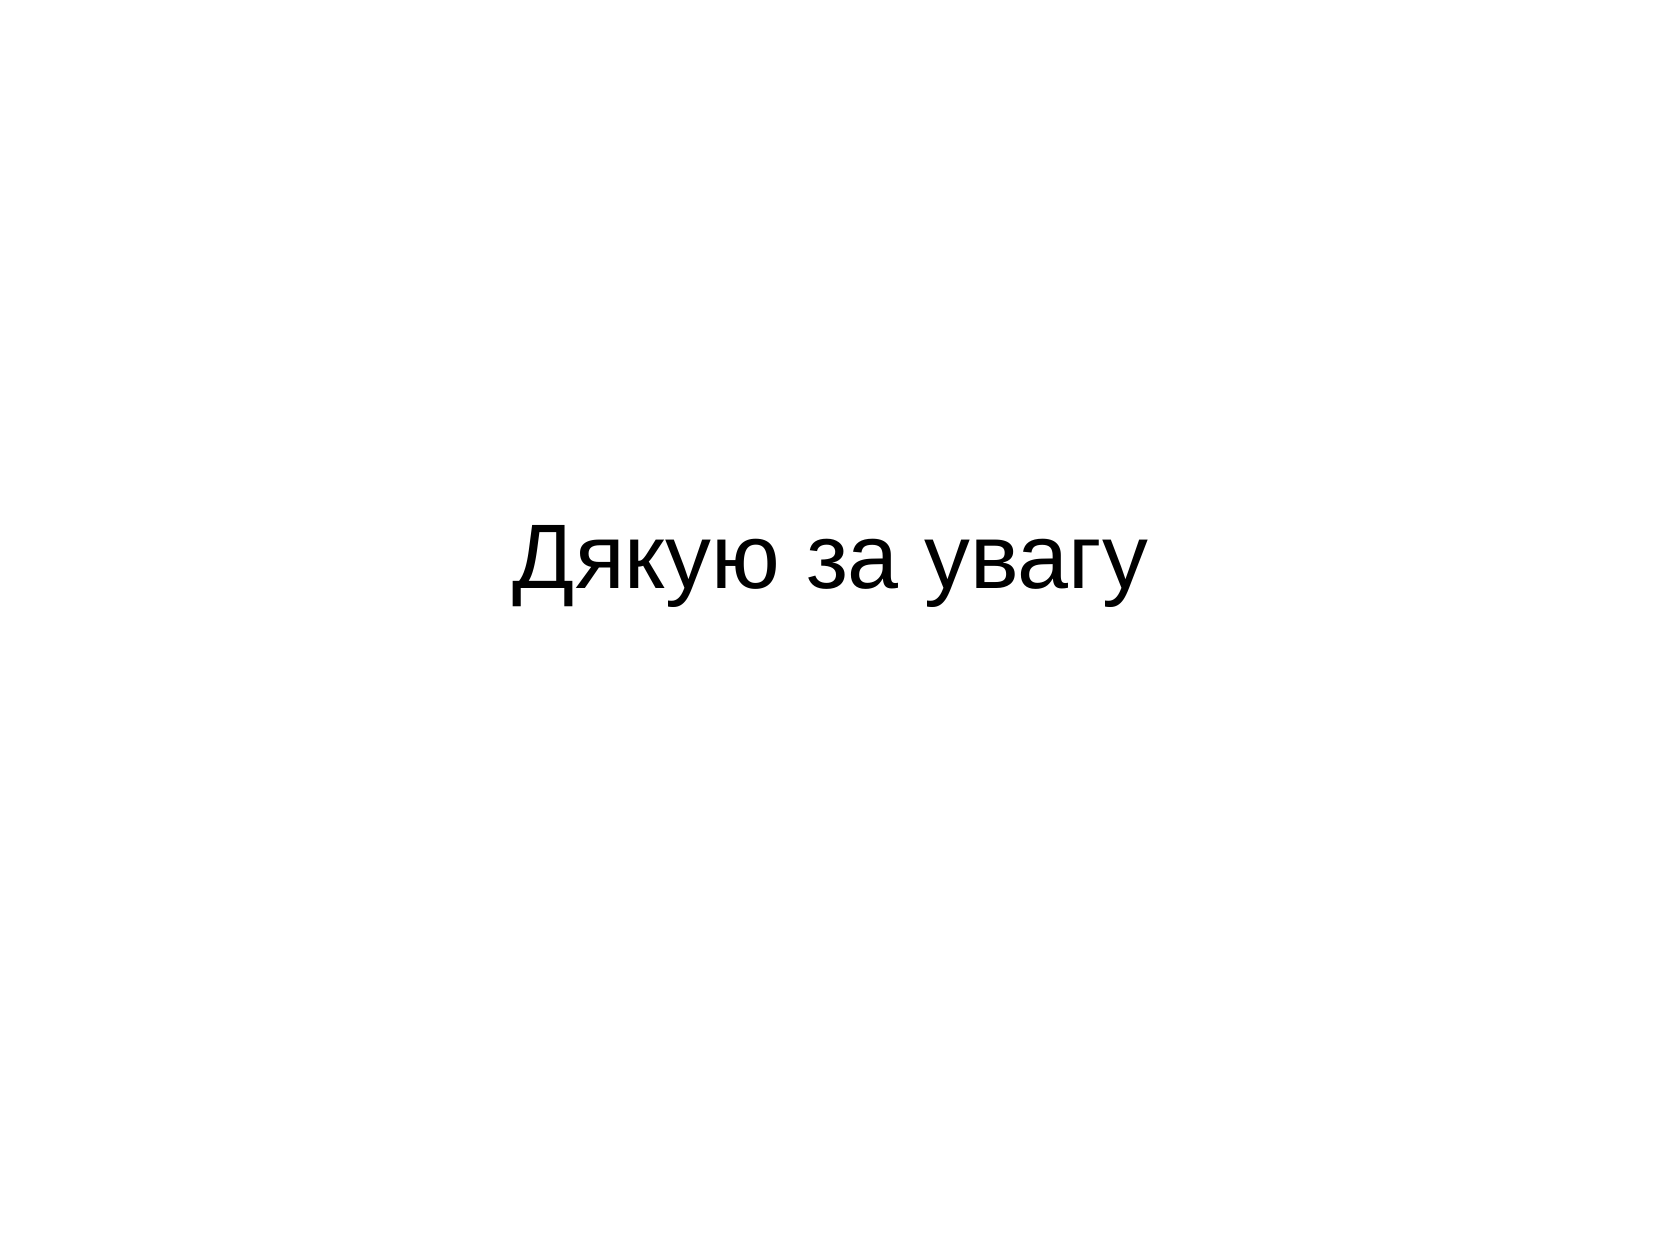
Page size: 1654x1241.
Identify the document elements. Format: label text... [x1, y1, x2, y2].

title Дякую за увагу [86, 452, 1576, 661]
